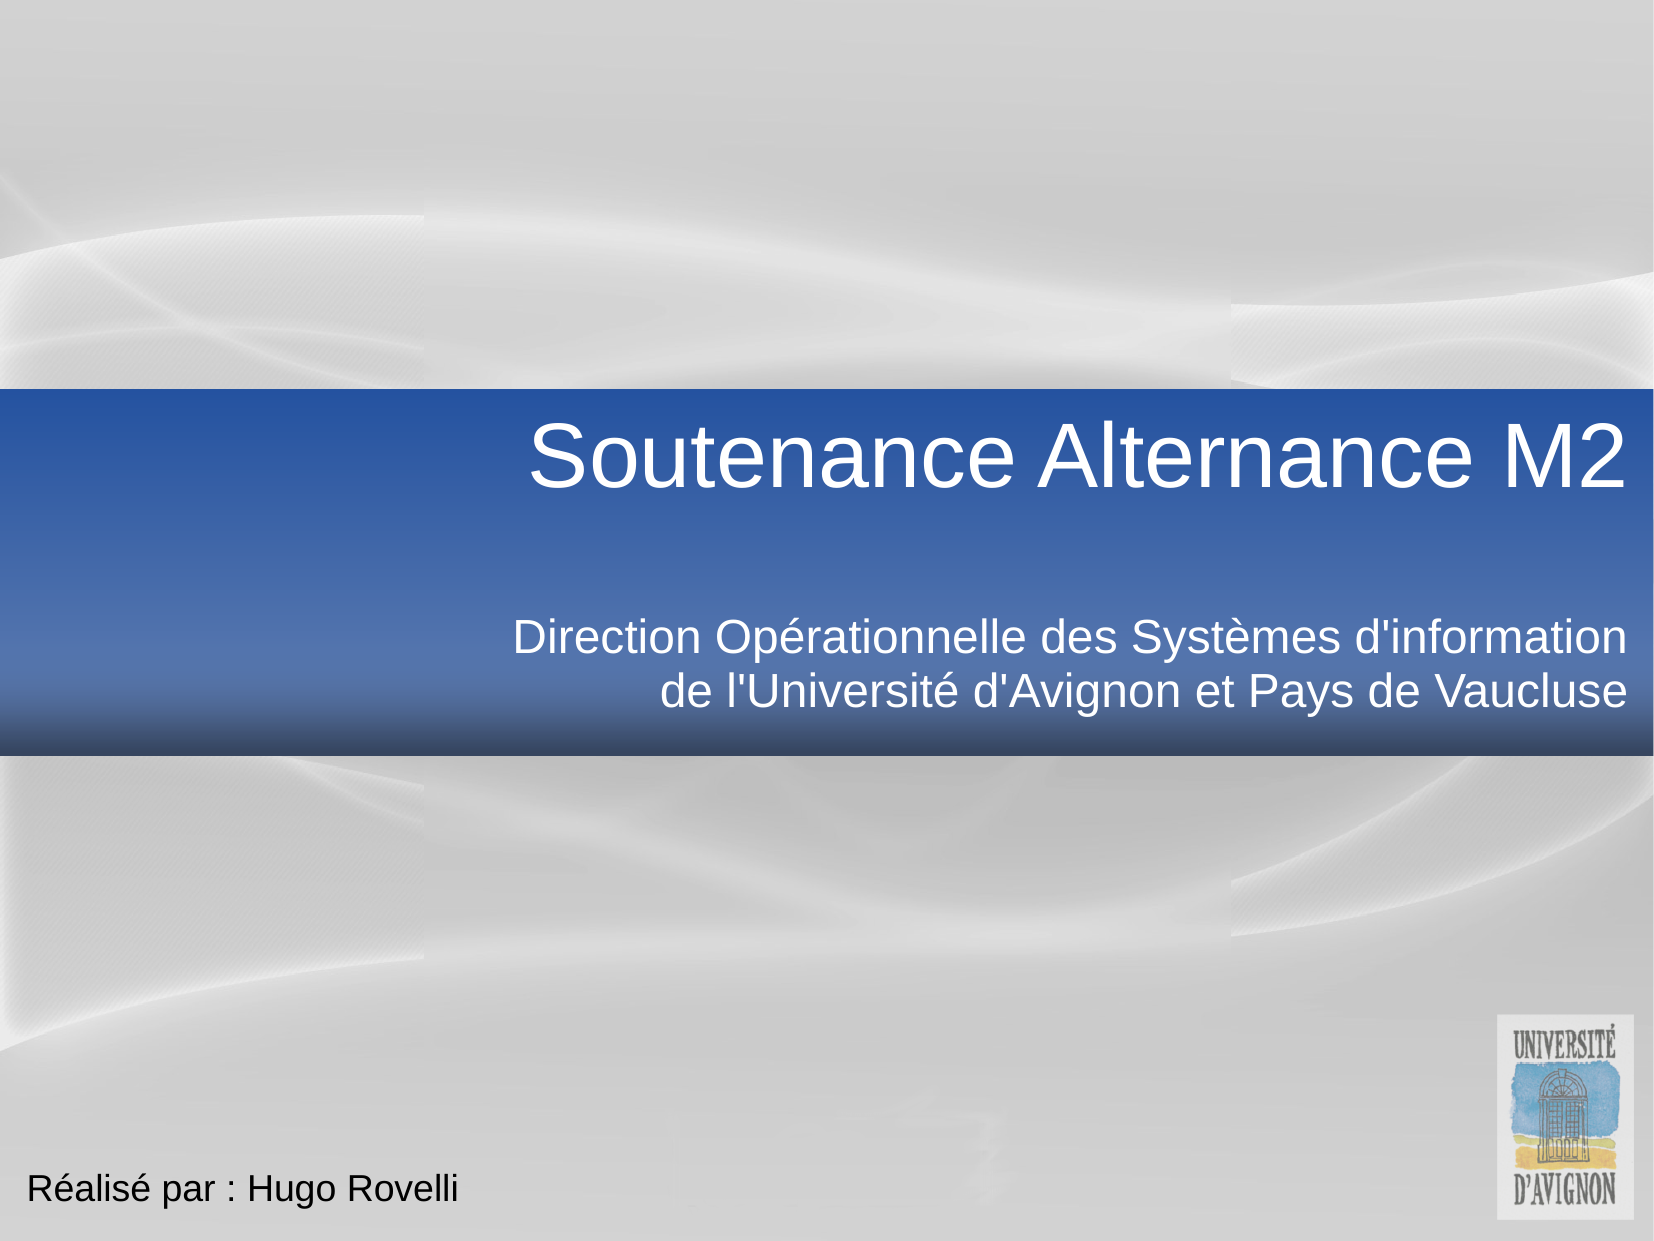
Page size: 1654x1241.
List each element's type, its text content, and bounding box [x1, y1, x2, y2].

text_box Réalisé par : Hugo Rovelli [11, 1159, 544, 1217]
title Soutenance Alternance M2 Direction Opérationnelle des Systèmes d'information de l'Université d'Avignon et Pays de Vaucluse [0, 401, 1630, 721]
picture [0, 0, 1654, 1241]
